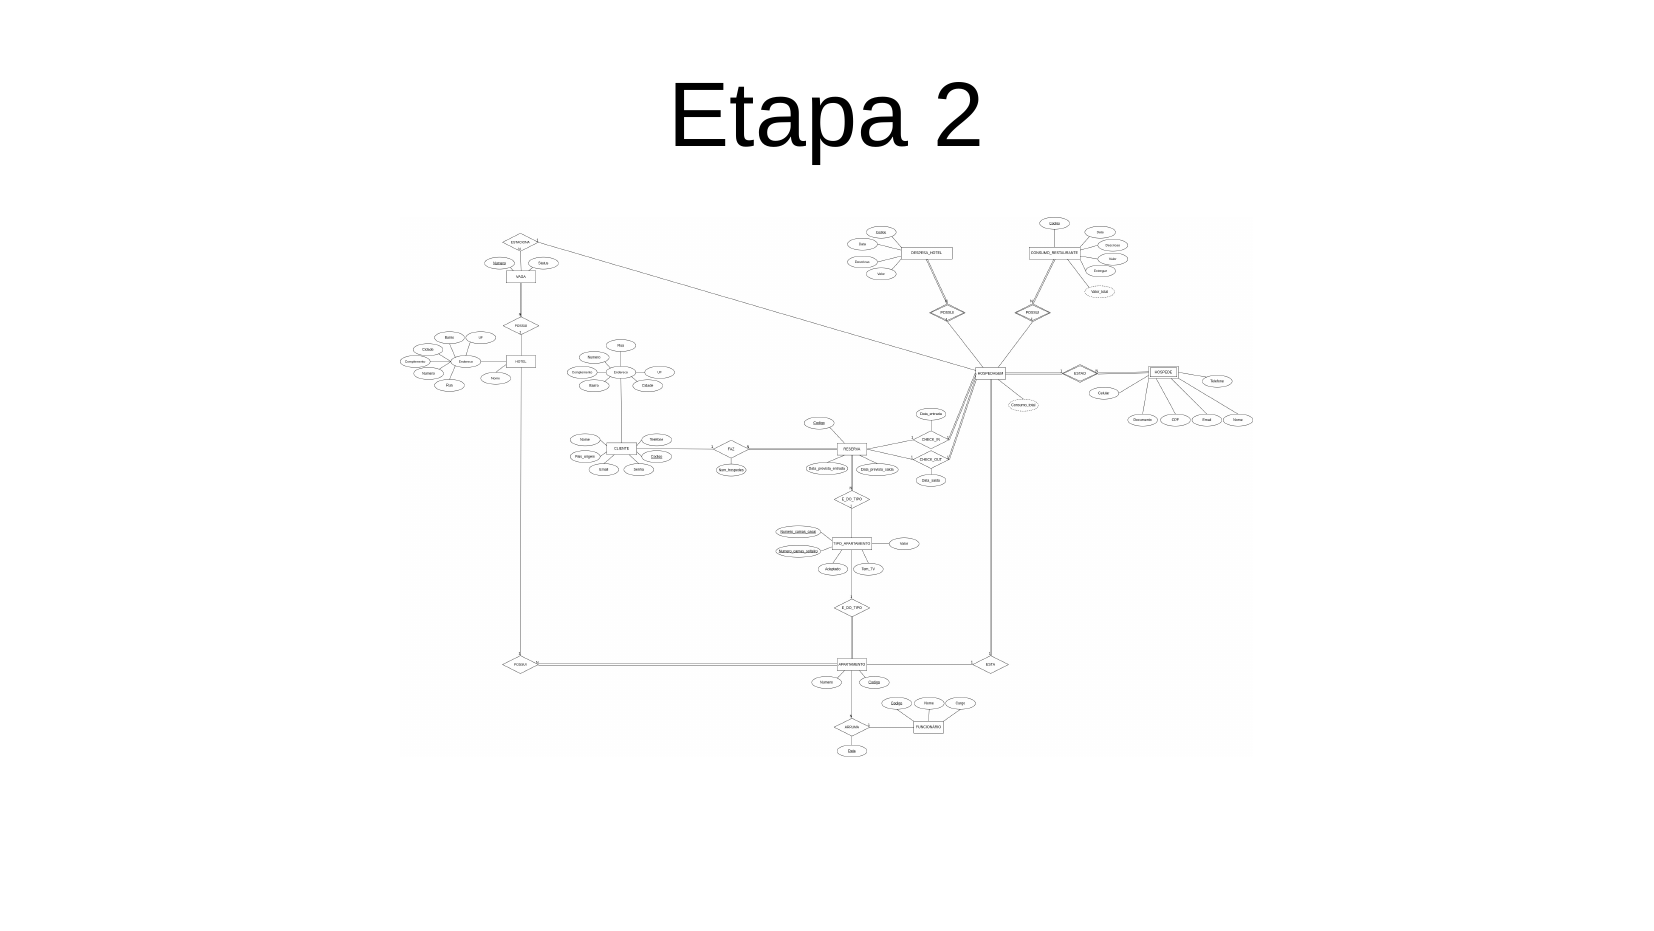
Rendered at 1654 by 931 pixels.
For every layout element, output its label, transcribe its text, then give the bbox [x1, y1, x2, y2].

title Etapa 2 [82, 37, 1571, 193]
picture [400, 217, 1253, 758]
